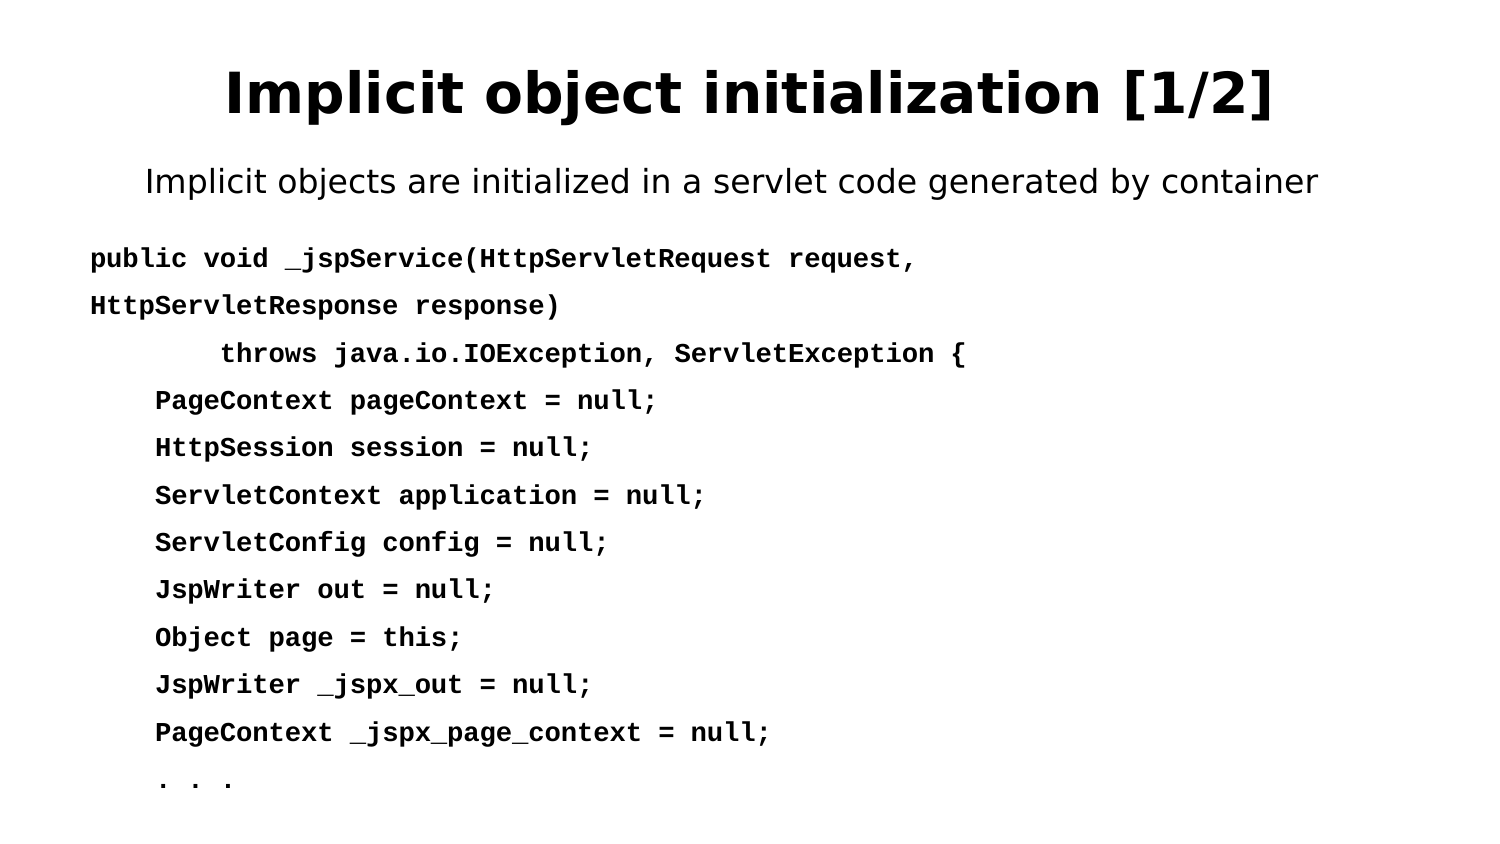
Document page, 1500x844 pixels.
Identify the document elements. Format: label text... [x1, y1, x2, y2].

title Implicit object initialization [1/2] [75, 33, 1425, 133]
list Implicit objects are initialized in a servlet code generated by container public void _jspService(HttpServletRequest request, HttpServletResponse response) throws java.io.IOException, ServletException { PageContext pageContext = null; HttpSession session = null; ServletContext application = null; ServletConfig config = null; JspWriter out = null; Object page = this; JspWriter _jspx_out = null; PageContext _jspx_page_context = null; . . . [75, 153, 1395, 807]
